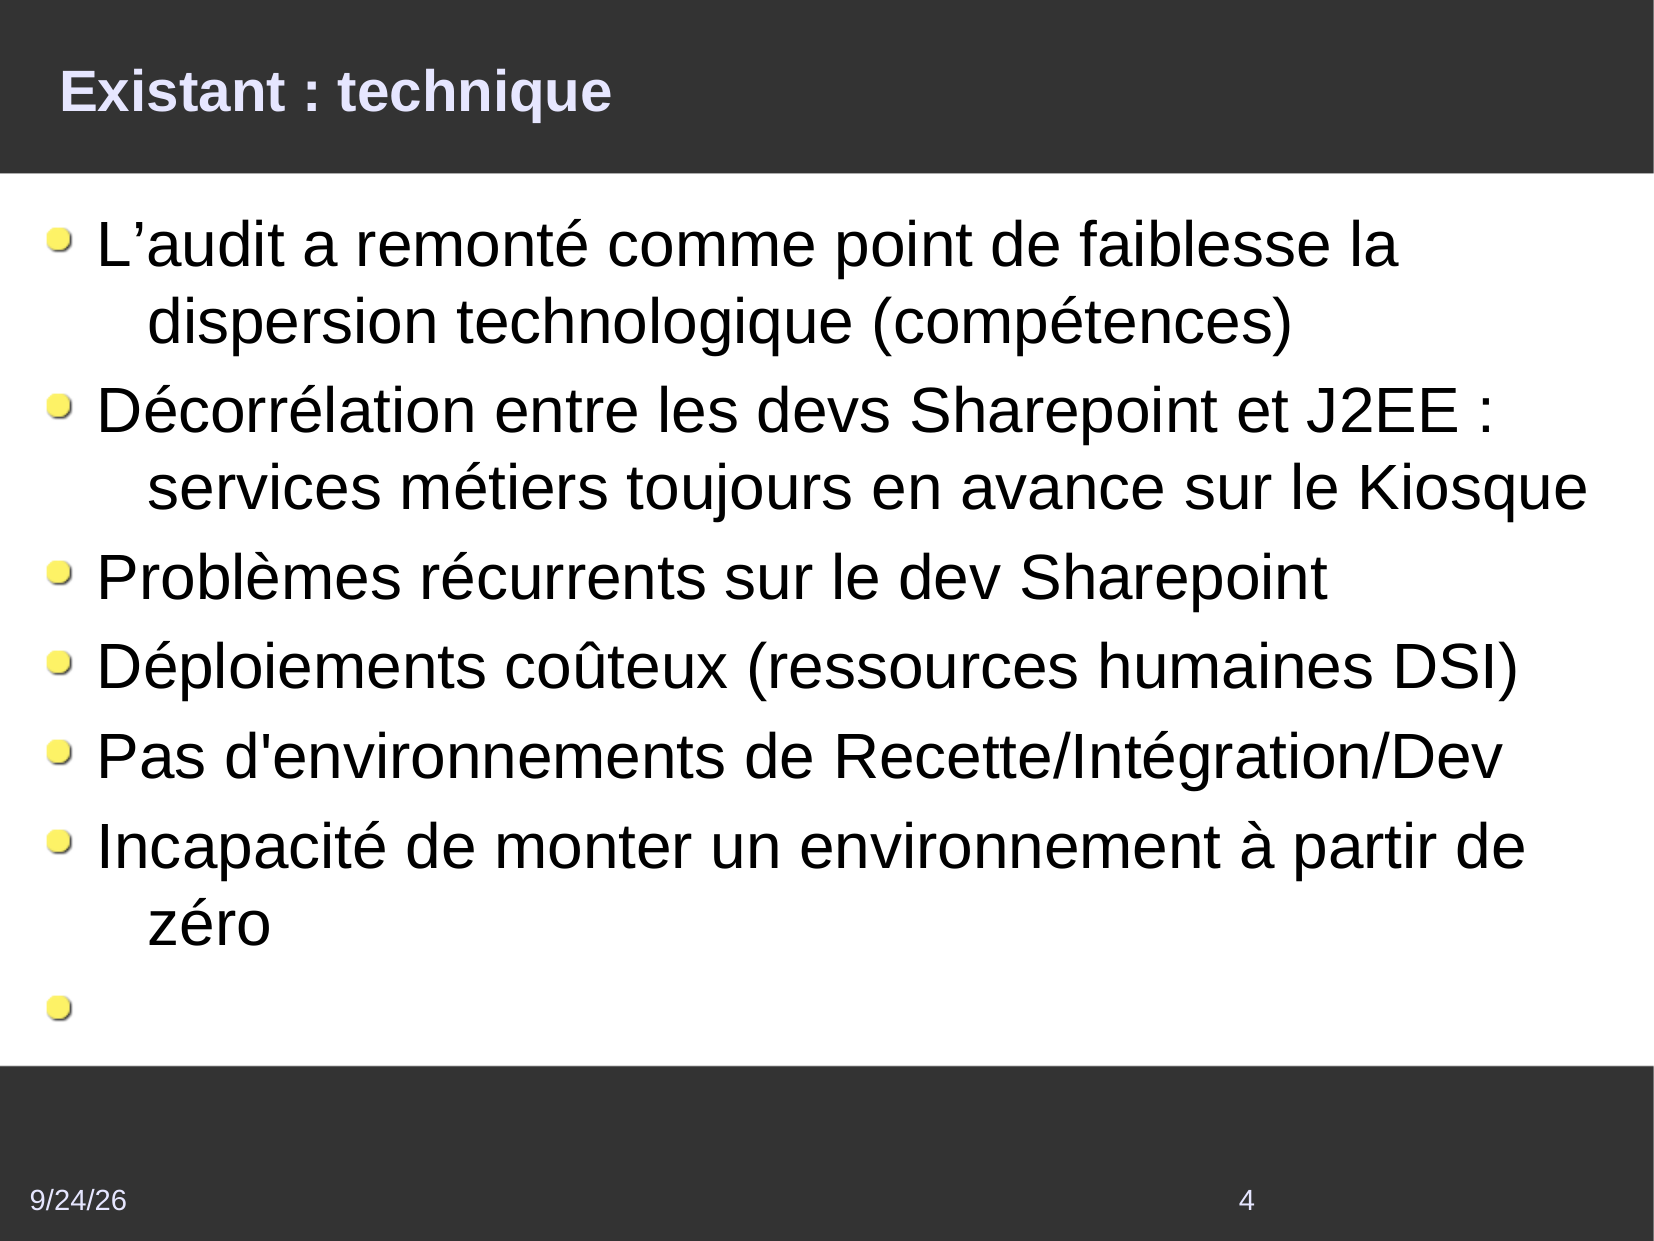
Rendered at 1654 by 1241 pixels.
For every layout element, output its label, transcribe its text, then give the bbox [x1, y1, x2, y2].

text_box [1238, 1181, 1625, 1241]
text_box [29, 1181, 566, 1241]
list L’audit a remonté comme point de faiblesse la dispersion technologique (compétences) Décorrélation entre les devs Sharepoint et J2EE : services métiers toujours en avance sur le Kiosque Problèmes récurrents sur le dev Sharepoint Déploiements coûteux (ressources humaines DSI) Pas d'environnements de Recette/Intégration/Dev Incapacité de monter un environnement à partir de zéro [11, 202, 1607, 1031]
title Existant : technique [59, 29, 1654, 148]
